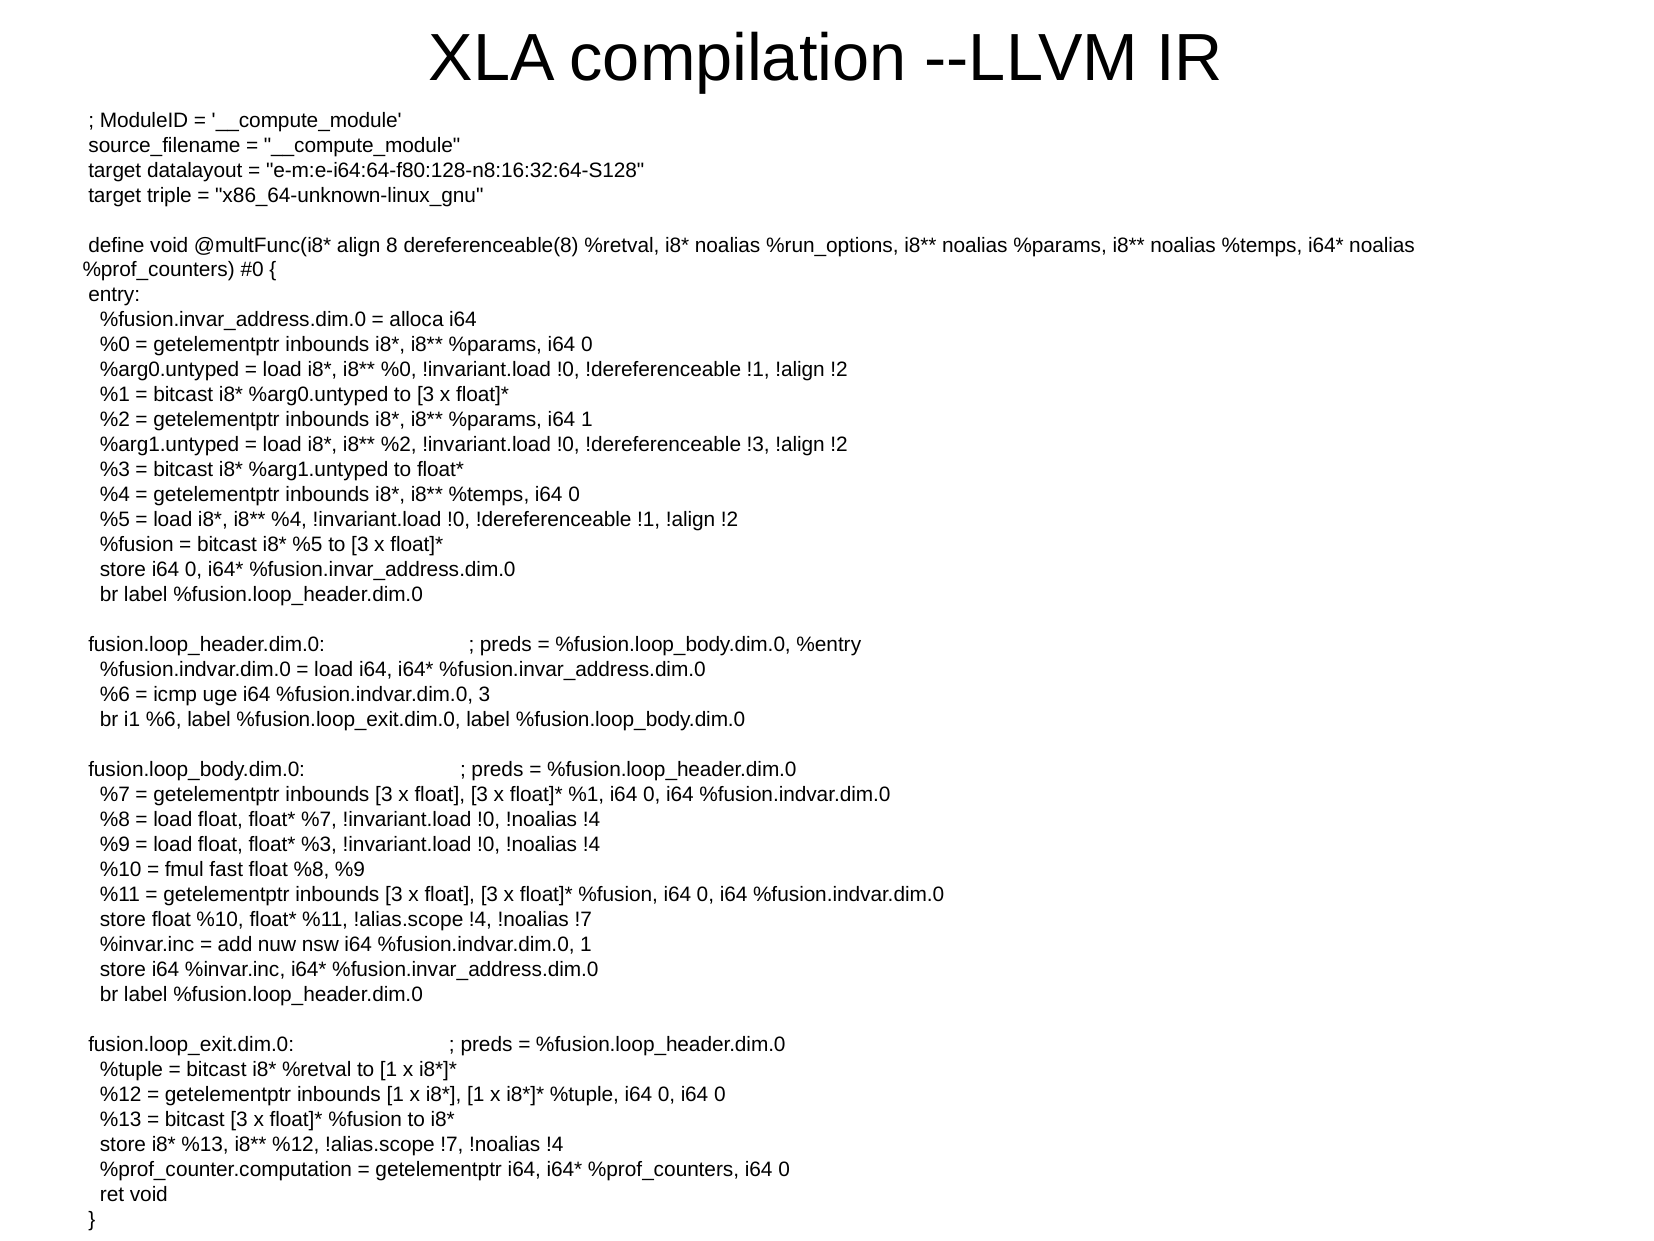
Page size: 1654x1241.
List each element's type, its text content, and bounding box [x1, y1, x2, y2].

text_box XLA compilation --LLVM IR [82, 19, 1571, 89]
text_box ; ModuleID = '__compute_module' source_filename = "__compute_module" target datalayout = "e-m:e-i64:64-f80:128-n8:16:32:64-S128" target triple = "x86_64-unknown-linux_gnu" define void @multFunc(i8* align 8 dereferenceable(8) %retval, i8* noalias %run_options, i8** noalias %params, i8** noalias %temps, i64* noalias %prof_counters) #0 { entry: %fusion.invar_address.dim.0 = alloca i64 %0 = getelementptr inbounds i8*, i8** %params, i64 0 %arg0.untyped = load i8*, i8** %0, !invariant.load !0, !dereferenceable !1, !align !2 %1 = bitcast i8* %arg0.untyped to [3 x float]* %2 = getelementptr inbounds i8*, i8** %params, i64 1 %arg1.untyped = load i8*, i8** %2, !invariant.load !0, !dereferenceable !3, !align !2 %3 = bitcast i8* %arg1.untyped to float* %4 = getelementptr inbounds i8*, i8** %temps, i64 0 %5 = load i8*, i8** %4, !invariant.load !0, !dereferenceable !1, !align !2 %fusion = bitcast i8* %5 to [3 x float]* store i64 0, i64* %fusion.invar_address.dim.0 br label %fusion.loop_header.dim.0 fusion.loop_header.dim.0: ; preds = %fusion.loop_body.dim.0, %entry %fusion.indvar.dim.0 = load i64, i64* %fusion.invar_address.dim.0 %6 = icmp uge i64 %fusion.indvar.dim.0, 3 br i1 %6, label %fusion.loop_exit.dim.0, label %fusion.loop_body.dim.0 fusion.loop_body.dim.0: ; preds = %fusion.loop_header.dim.0 %7 = getelementptr inbounds [3 x float], [3 x float]* %1, i64 0, i64 %fusion.indvar.dim.0 %8 = load float, float* %7, !invariant.load !0, !noalias !4 %9 = load float, float* %3, !invariant.load !0, !noalias !4 %10 = fmul fast float %8, %9 %11 = getelementptr inbounds [3 x float], [3 x float]* %fusion, i64 0, i64 %fusion.indvar.dim.0 store float %10, float* %11, !alias.scope !4, !noalias !7 %invar.inc = add nuw nsw i64 %fusion.indvar.dim.0, 1 store i64 %invar.inc, i64* %fusion.invar_address.dim.0 br label %fusion.loop_header.dim.0 fusion.loop_exit.dim.0: ; preds = %fusion.loop_header.dim.0 %tuple = bitcast i8* %retval to [1 x i8*]* %12 = getelementptr inbounds [1 x i8*], [1 x i8*]* %tuple, i64 0, i64 0 %13 = bitcast [3 x float]* %fusion to i8* store i8* %13, i8** %12, !alias.scope !7, !noalias !4 %prof_counter.computation = getelementptr i64, i64* %prof_counters, i64 0 ret void } [82, 106, 1571, 1229]
